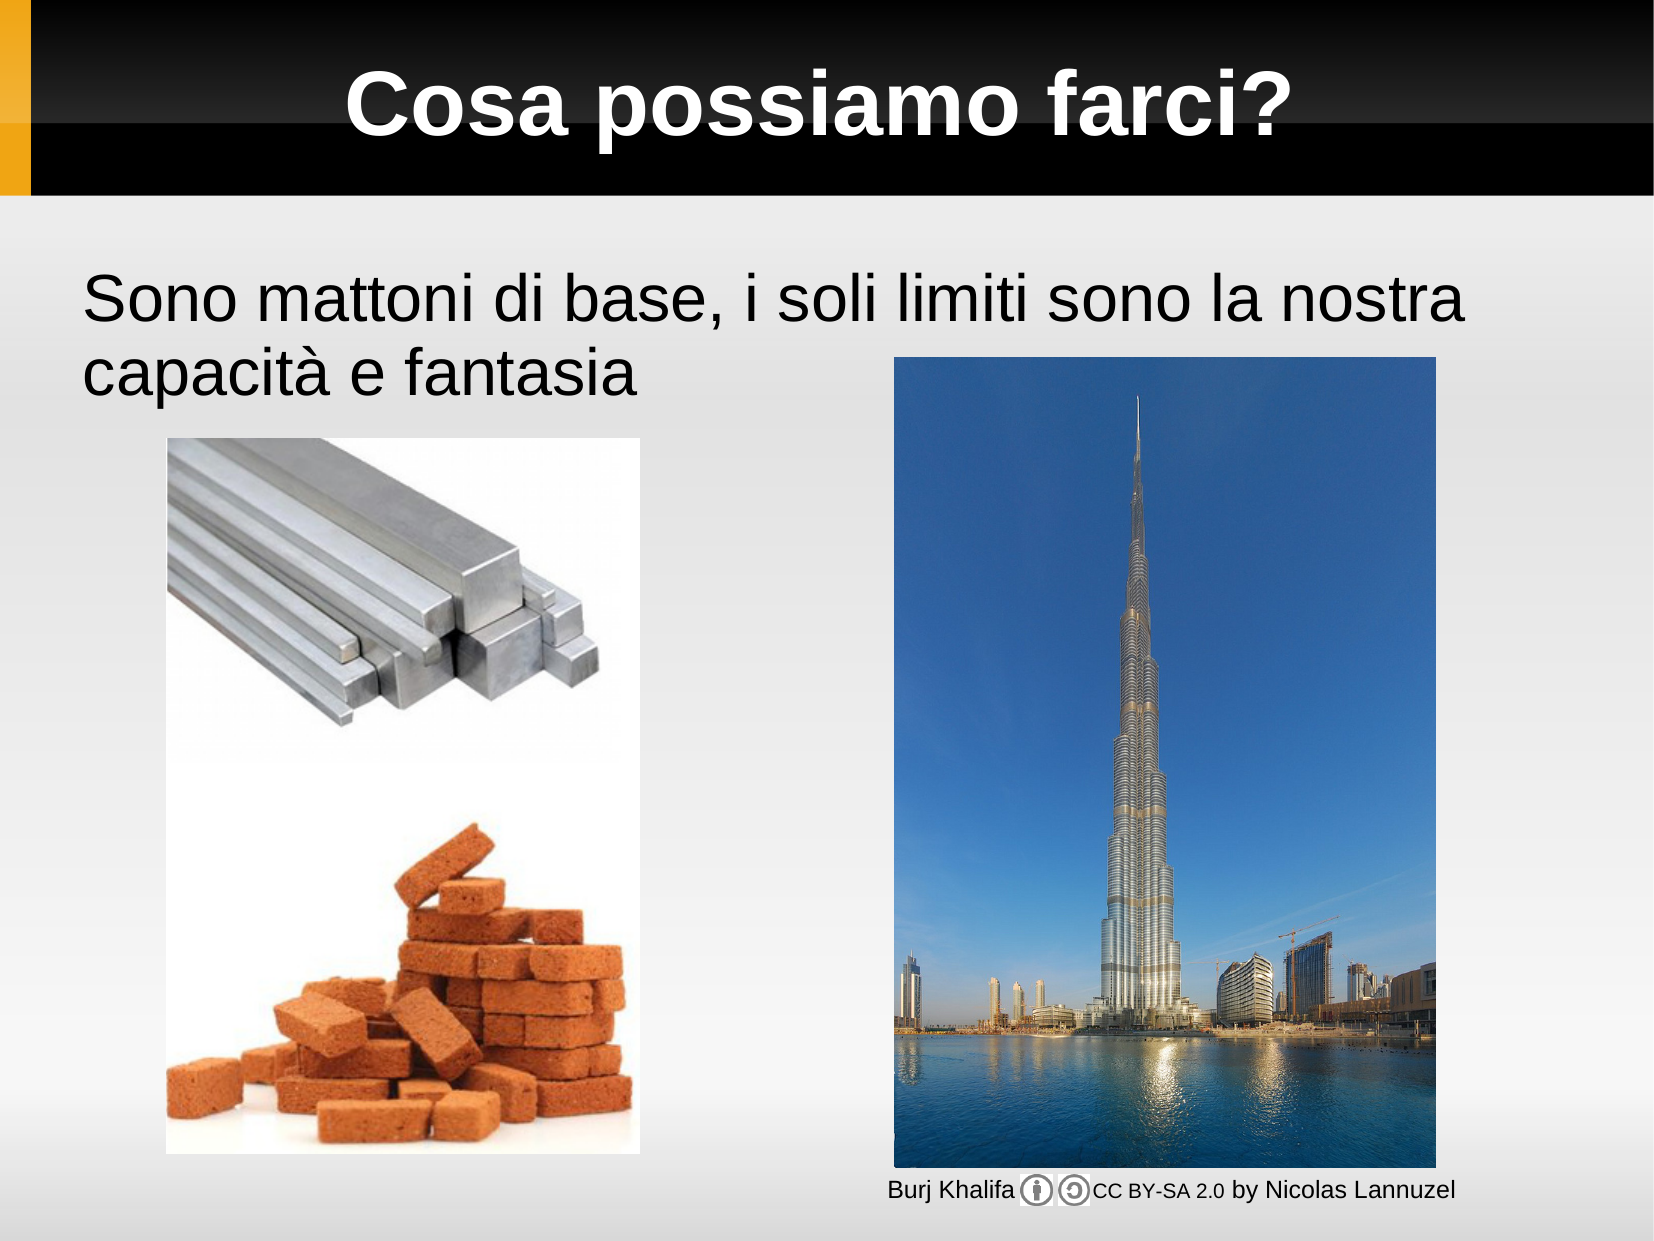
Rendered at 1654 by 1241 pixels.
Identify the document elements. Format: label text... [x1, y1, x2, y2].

list Sono mattoni di base, i soli limiti sono la nostra capacità e fantasia [82, 260, 1571, 1163]
text_box Burj Khalifa CC BY-SA 2.0 by Nicolas Lannuzel [872, 1168, 1471, 1212]
title Cosa possiamo farci? [76, 0, 1566, 208]
picture [0, 0, 1654, 1241]
